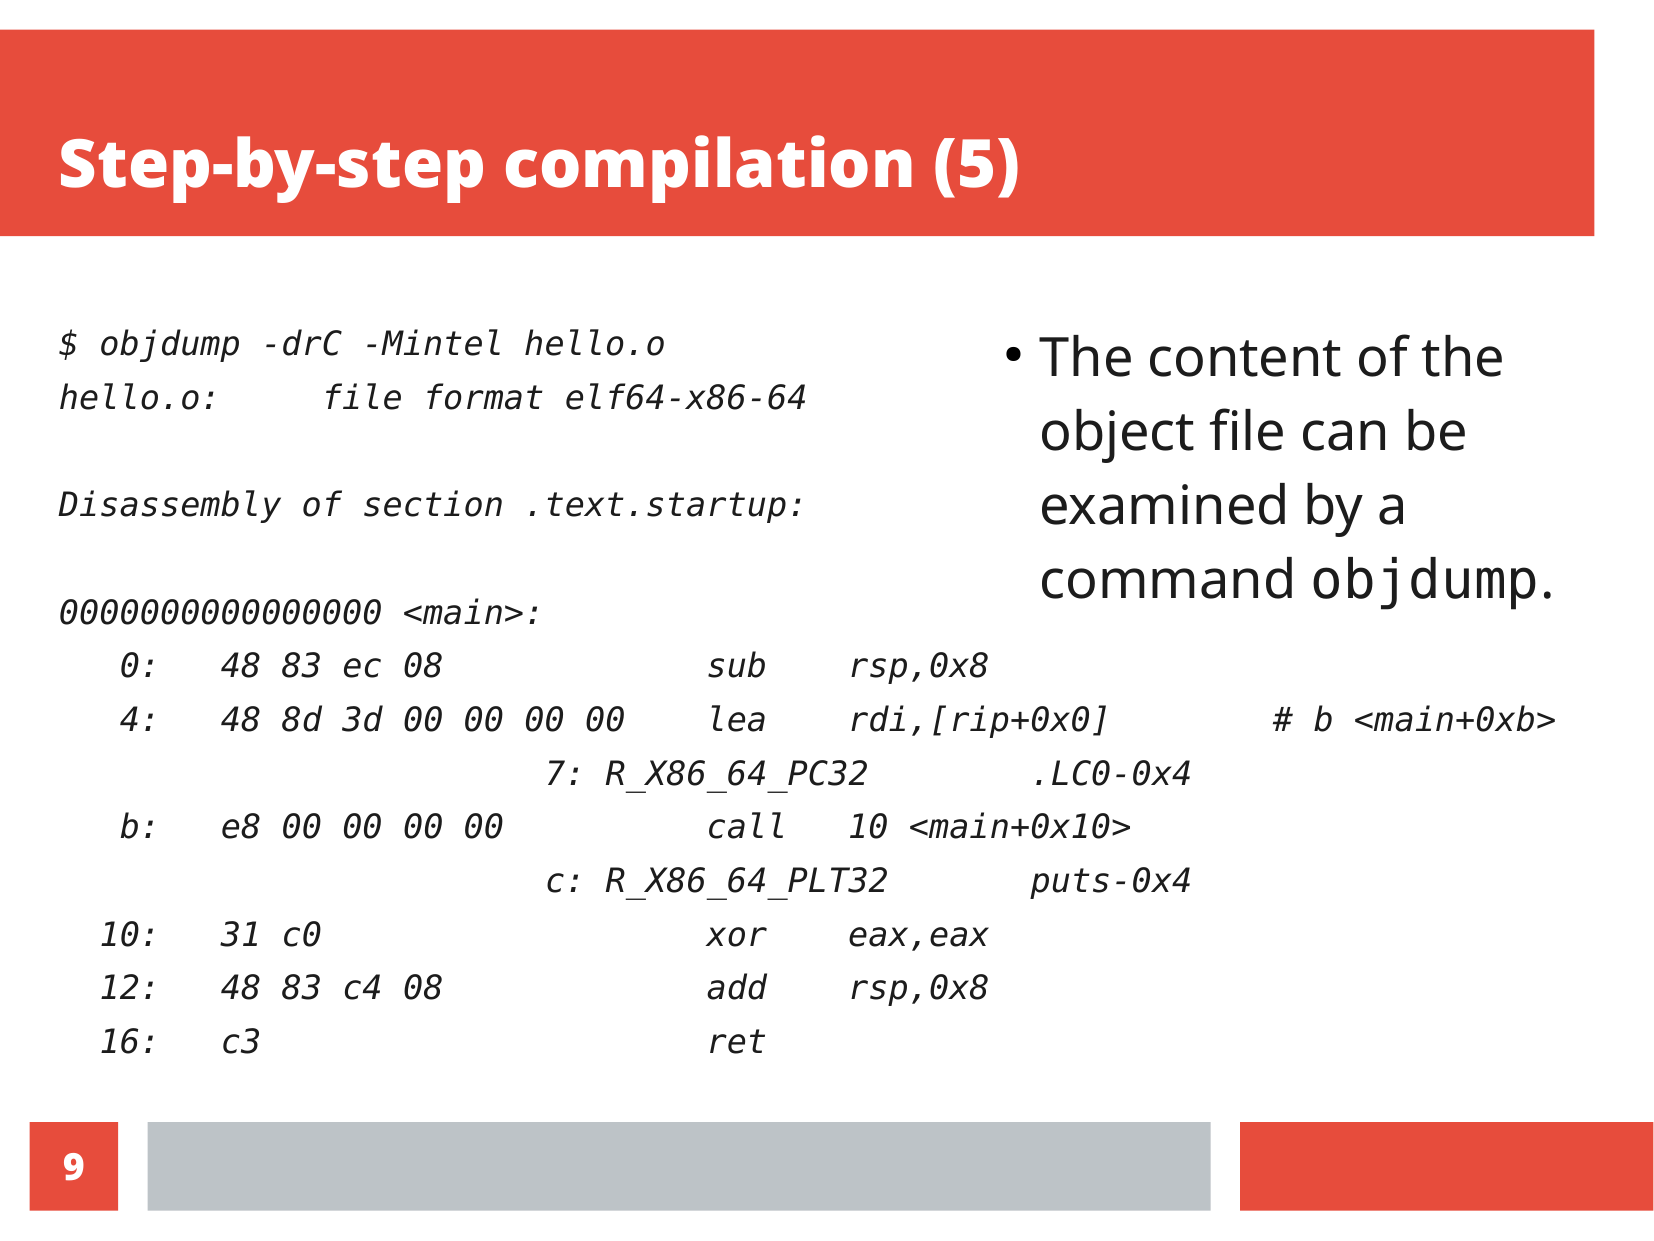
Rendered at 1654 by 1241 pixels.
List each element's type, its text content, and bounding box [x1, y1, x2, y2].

list The content of the object file can be examined by a command objdump. [1003, 318, 1595, 1087]
list $ objdump -drC -Mintel hello.o hello.o: file format elf64-x86-64 Disassembly of section .text.startup: 0000000000000000 <main>: 0: 48 83 ec 08 sub rsp,0x8 4: 48 8d 3d 00 00 00 00 lea rdi,[rip+0x0] # b <main+0xb> 7: R_X86_64_PC32 .LC0-0x4 b: e8 00 00 00 00 call 10 <main+0x10> c: R_X86_64_PLT32 puts-0x4 10: 31 c0 xor eax,eax 12: 48 83 c4 08 add rsp,0x8 16: c3 ret [59, 324, 1565, 1093]
title Step-by-step compilation (5) [59, 59, 1595, 207]
